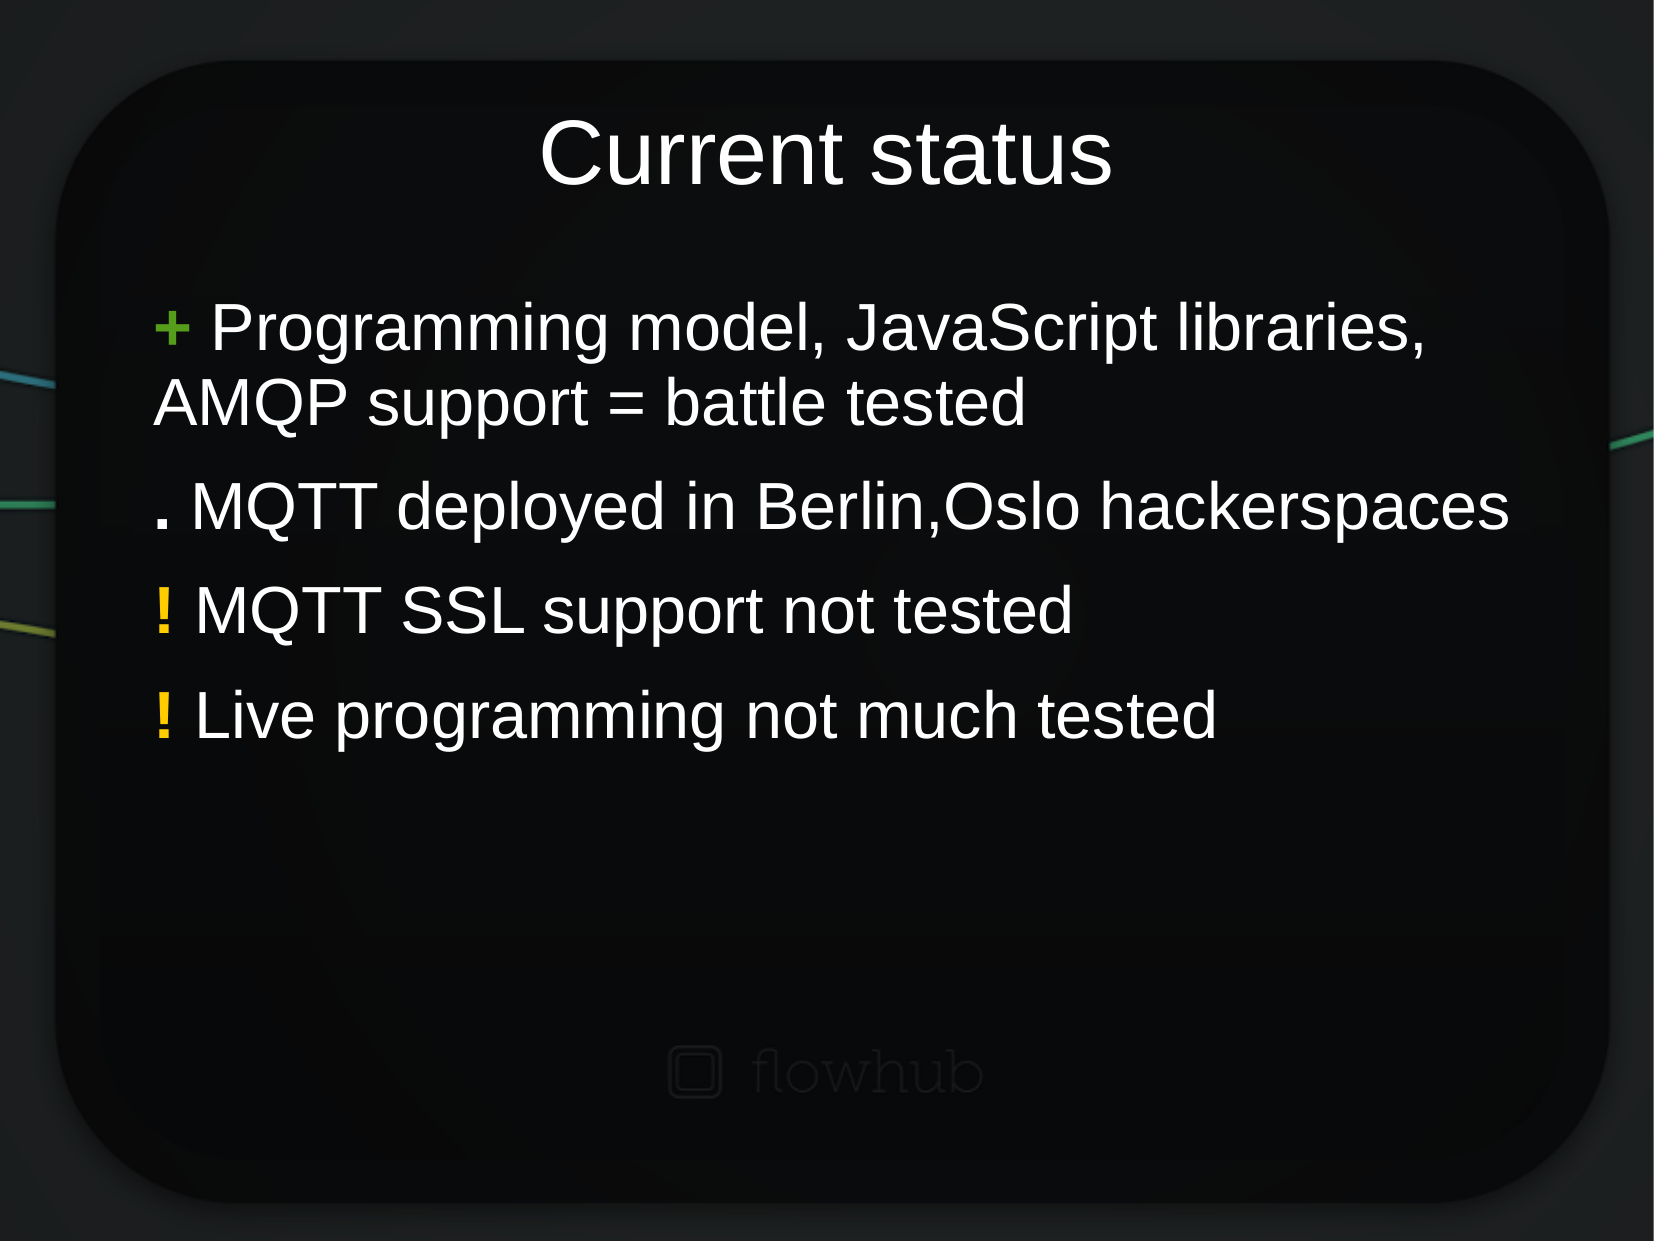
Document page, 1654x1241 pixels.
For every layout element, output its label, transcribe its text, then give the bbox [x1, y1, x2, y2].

list + Programming model, JavaScript libraries, AMQP support = battle tested . MQTT deployed in Berlin,Oslo hackerspaces ! MQTT SSL support not tested ! Live programming not much tested [82, 290, 1571, 1010]
title Current status [82, 49, 1571, 257]
picture [0, 0, 1654, 1241]
